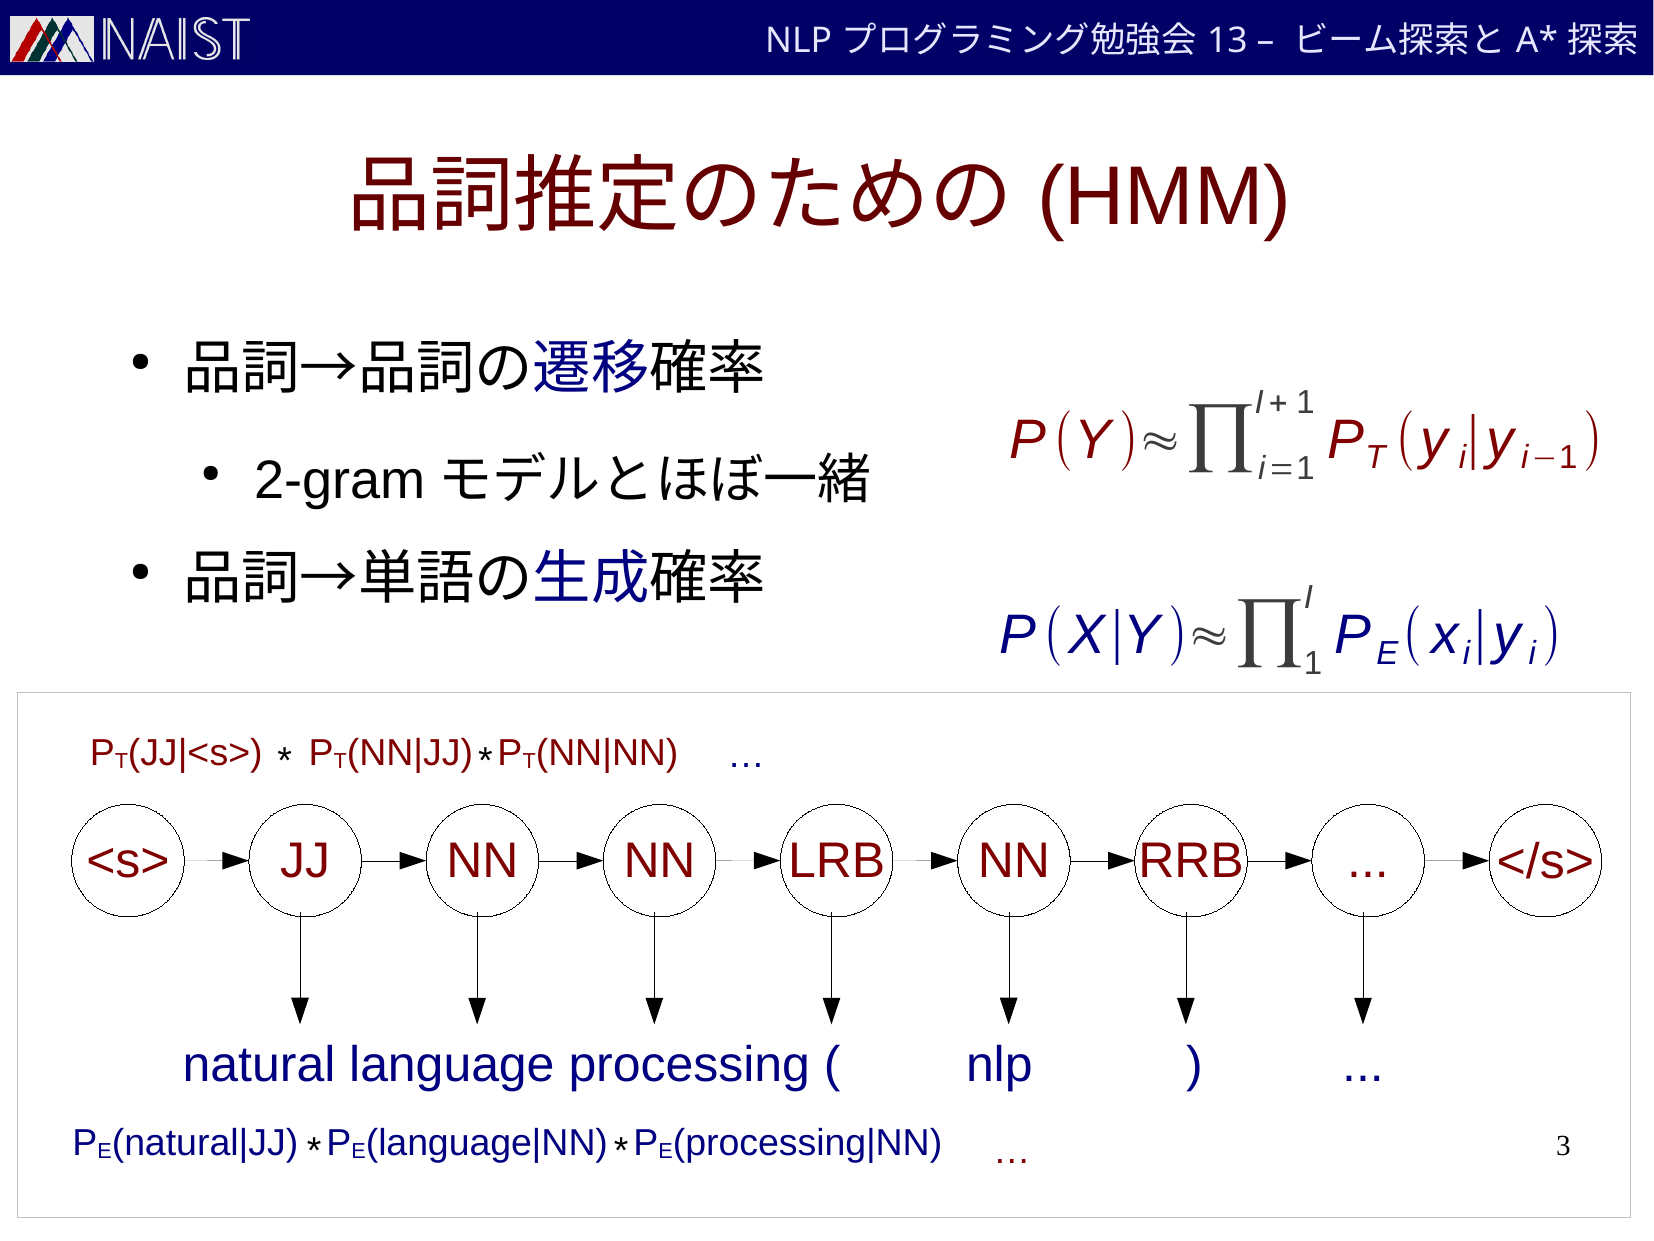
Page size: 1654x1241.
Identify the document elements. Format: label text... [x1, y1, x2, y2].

text_box PE(natural|JJ) [57, 1114, 311, 1184]
chart [985, 577, 1573, 683]
text_box NN [426, 804, 539, 917]
text_box * [262, 732, 307, 790]
text_box RRB [1134, 804, 1248, 917]
list 品詞→品詞の遷移確率 2-gramモデルとほぼ一緒 品詞→単語の生成確率 [112, 321, 1601, 692]
text_box NN [957, 804, 1071, 917]
text_box PT(JJ|<s>) [75, 724, 278, 794]
text_box * [292, 1122, 337, 1179]
text_box PE(language|NN) [311, 1114, 618, 1184]
chart [995, 381, 1614, 488]
text_box … [978, 1122, 1046, 1179]
text_box * [463, 732, 508, 790]
text_box ... [1311, 804, 1425, 917]
title 品詞推定のための(HMM) [75, 100, 1564, 277]
text_box … [712, 726, 780, 784]
picture [10, 16, 94, 62]
text_box PE(processing|NN) [618, 1114, 958, 1184]
text_box </s> [1489, 804, 1602, 917]
text_box PT(NN|NN) [482, 724, 694, 794]
picture [102, 17, 251, 60]
text_box natural language processing ( nlp ) ... [150, 1028, 1553, 1100]
text_box NN [603, 804, 716, 917]
text_box PT(NN|JJ) [293, 724, 482, 794]
list 品詞→品詞の遷移確率 2-gramモデルとほぼ一緒 品詞→単語の生成確率 [112, 861, 1601, 1126]
text_box LRB [780, 804, 893, 917]
list 品詞→品詞の遷移確率 2-gramモデルとほぼ一緒 品詞→単語の生成確率 [112, 693, 1601, 861]
text_box <s> [71, 804, 185, 917]
text_box JJ [248, 804, 362, 917]
text_box * [599, 1122, 644, 1179]
